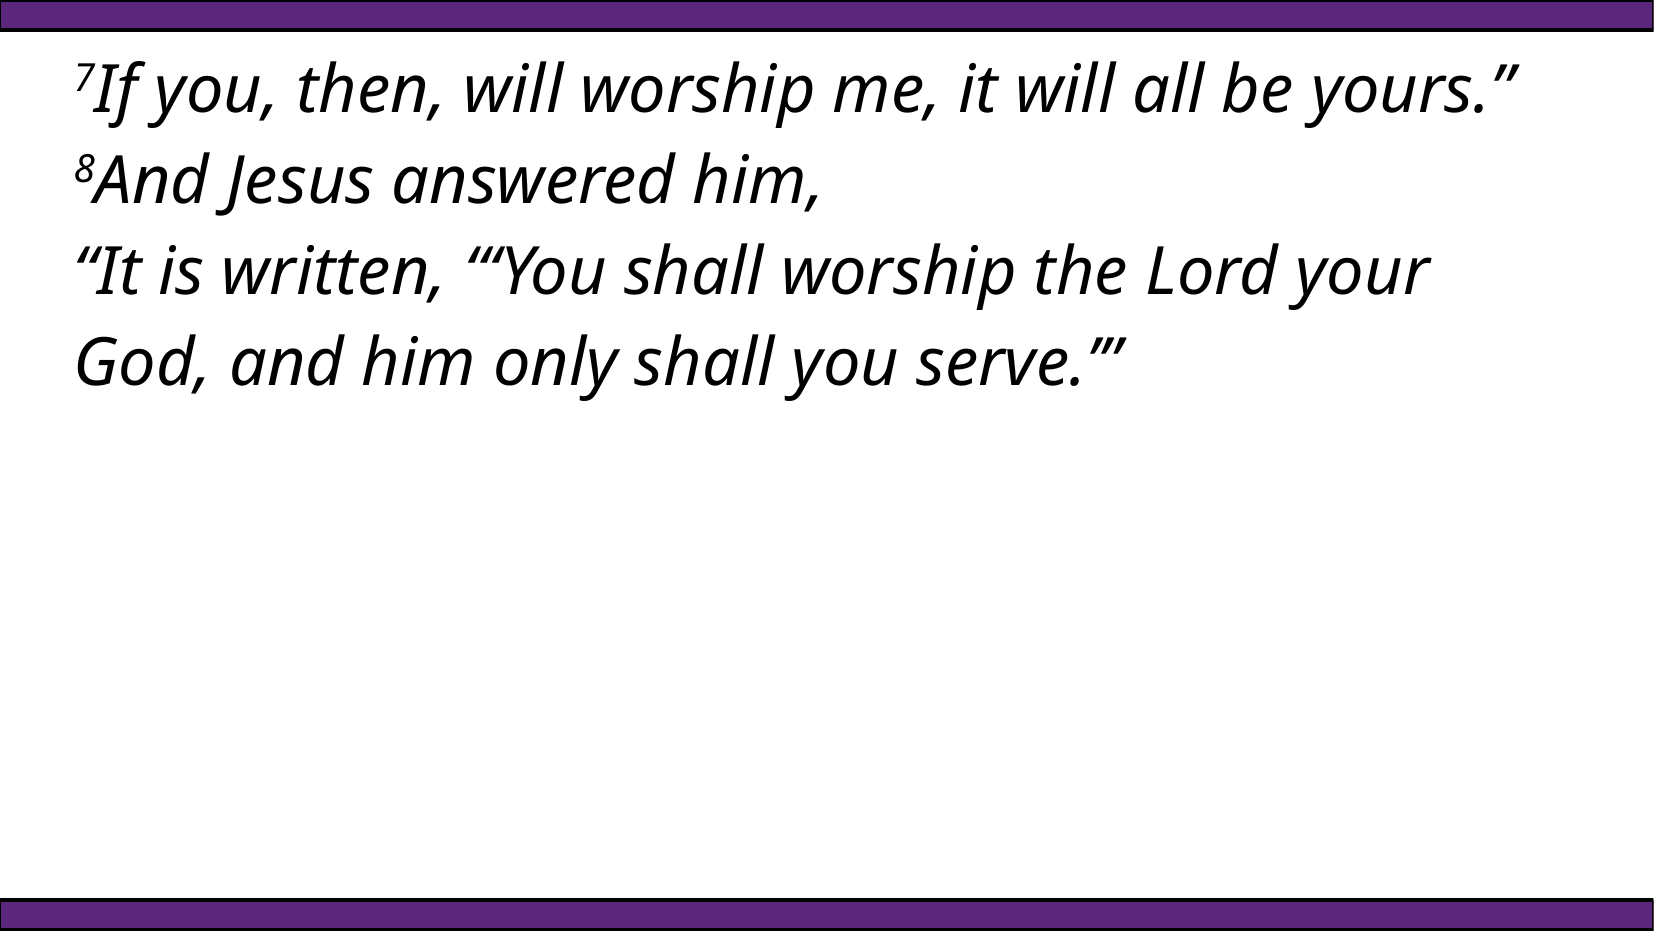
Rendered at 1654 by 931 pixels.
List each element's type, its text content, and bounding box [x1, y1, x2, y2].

text_box [0, 0, 1654, 31]
text_box 7If you, then, will worship me, it will all be yours.” 8And Jesus answered him, “It is written, “‘You shall worship the Lord your God, and him only shall you serve.’” [58, 34, 1589, 405]
text_box [0, 900, 1654, 931]
picture [0, 31, 1654, 900]
